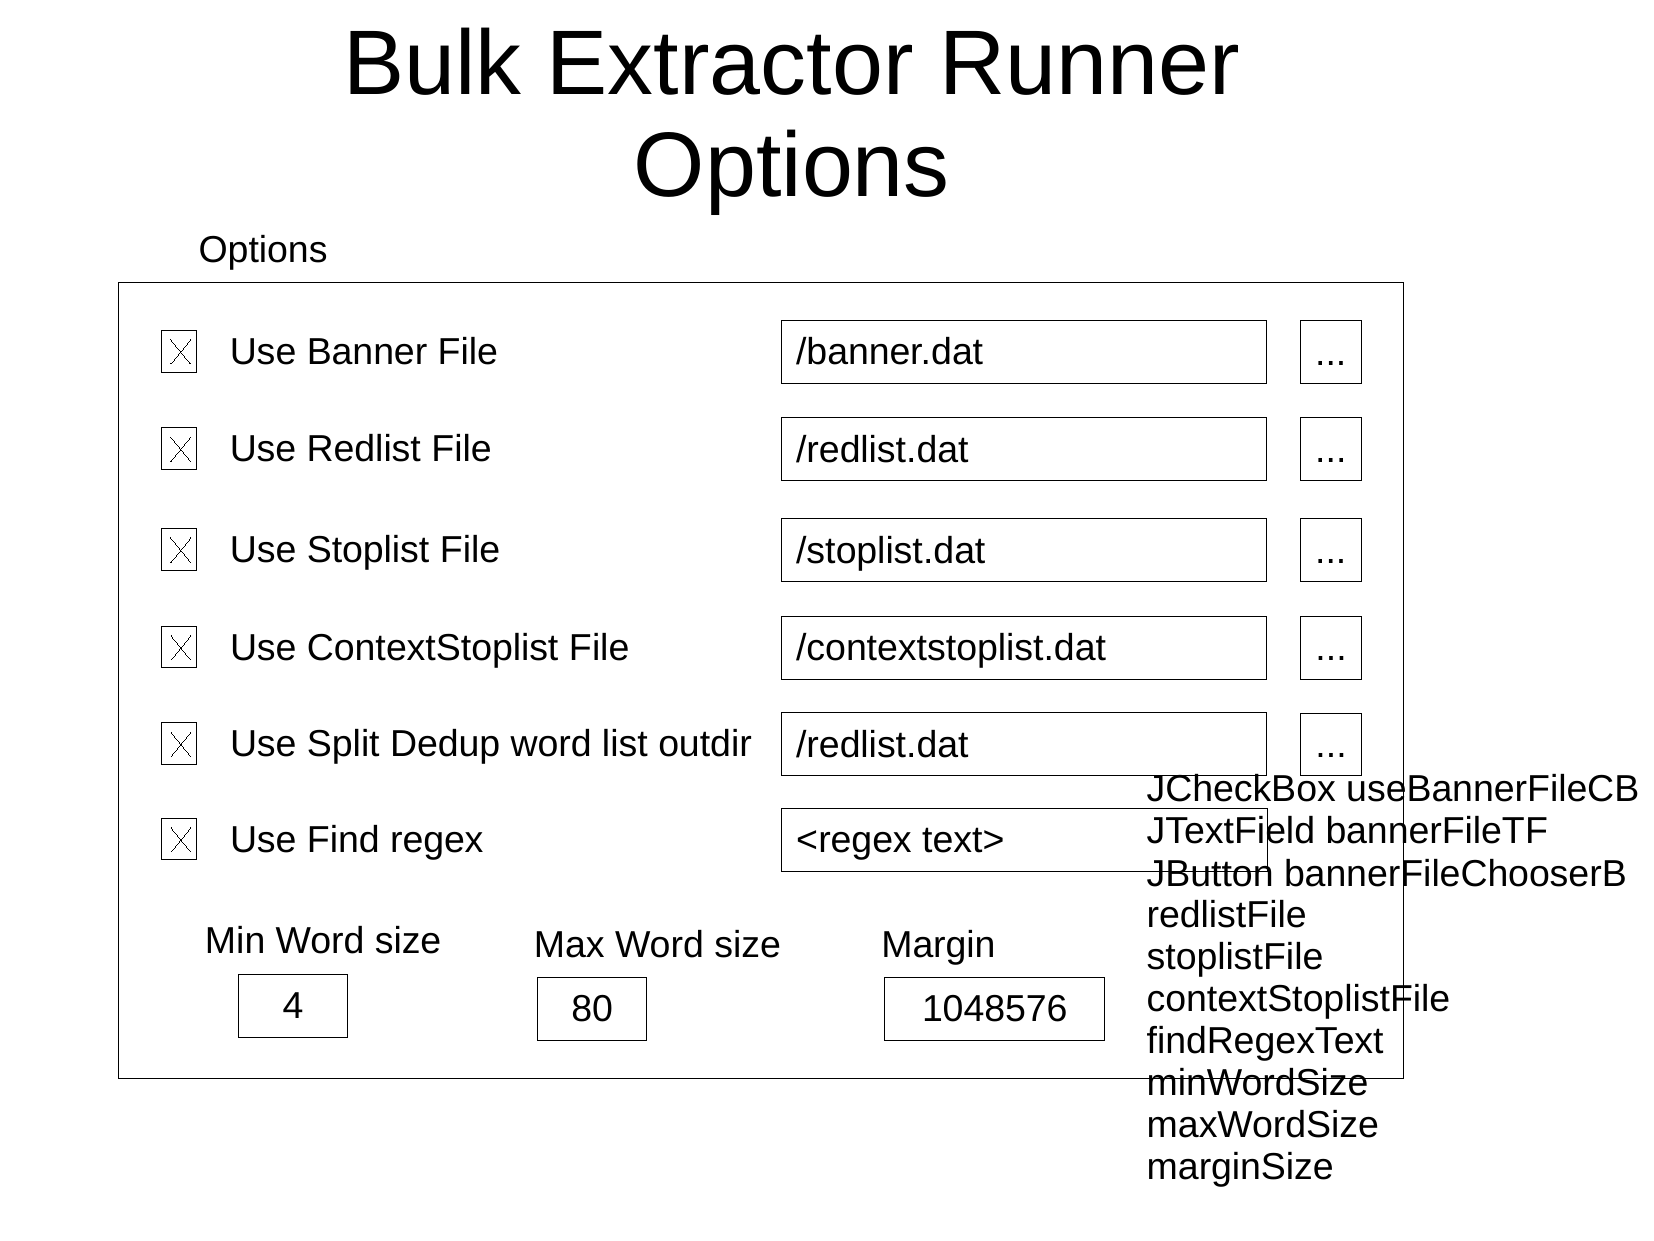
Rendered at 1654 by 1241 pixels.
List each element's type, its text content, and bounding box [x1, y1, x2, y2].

text_box ... [1300, 417, 1362, 481]
text_box ... [1300, 616, 1362, 680]
text_box Use Banner File [214, 322, 528, 385]
text_box 1048576 [884, 977, 1105, 1041]
text_box /redlist.dat [781, 417, 1267, 481]
text_box <regex text> [781, 808, 1131, 872]
text_box Margin [866, 916, 1131, 979]
text_box Use Redlist File [215, 419, 528, 482]
text_box /contextstoplist.dat [781, 616, 1267, 680]
text_box JCheckBox useBannerFileCB JTextField bannerFileTF JButton bannerFileChooserB redlistFile stoplistFile contextStoplistFile findRegexText minWordSize maxWordSize marginSize [1131, 760, 1566, 1241]
text_box Min Word size [190, 912, 498, 974]
text_box ... [1300, 713, 1362, 760]
title Bulk Extractor Runner Options [47, 0, 1537, 228]
text_box Use Find regex [215, 810, 782, 873]
text_box 80 [537, 977, 647, 1041]
text_box Use Split Dedup word list outdir [215, 715, 782, 777]
text_box Options [183, 220, 491, 283]
text_box Use ContextStoplist File [215, 618, 723, 681]
text_box ... [1300, 320, 1362, 384]
text_box /banner.dat [781, 320, 1267, 384]
text_box ... [1300, 518, 1362, 582]
text_box Use Stoplist File [215, 520, 528, 583]
text_box Max Word size [519, 916, 827, 978]
text_box /redlist.dat [781, 712, 1267, 776]
text_box 4 [238, 974, 348, 1038]
text_box /stoplist.dat [781, 518, 1267, 582]
